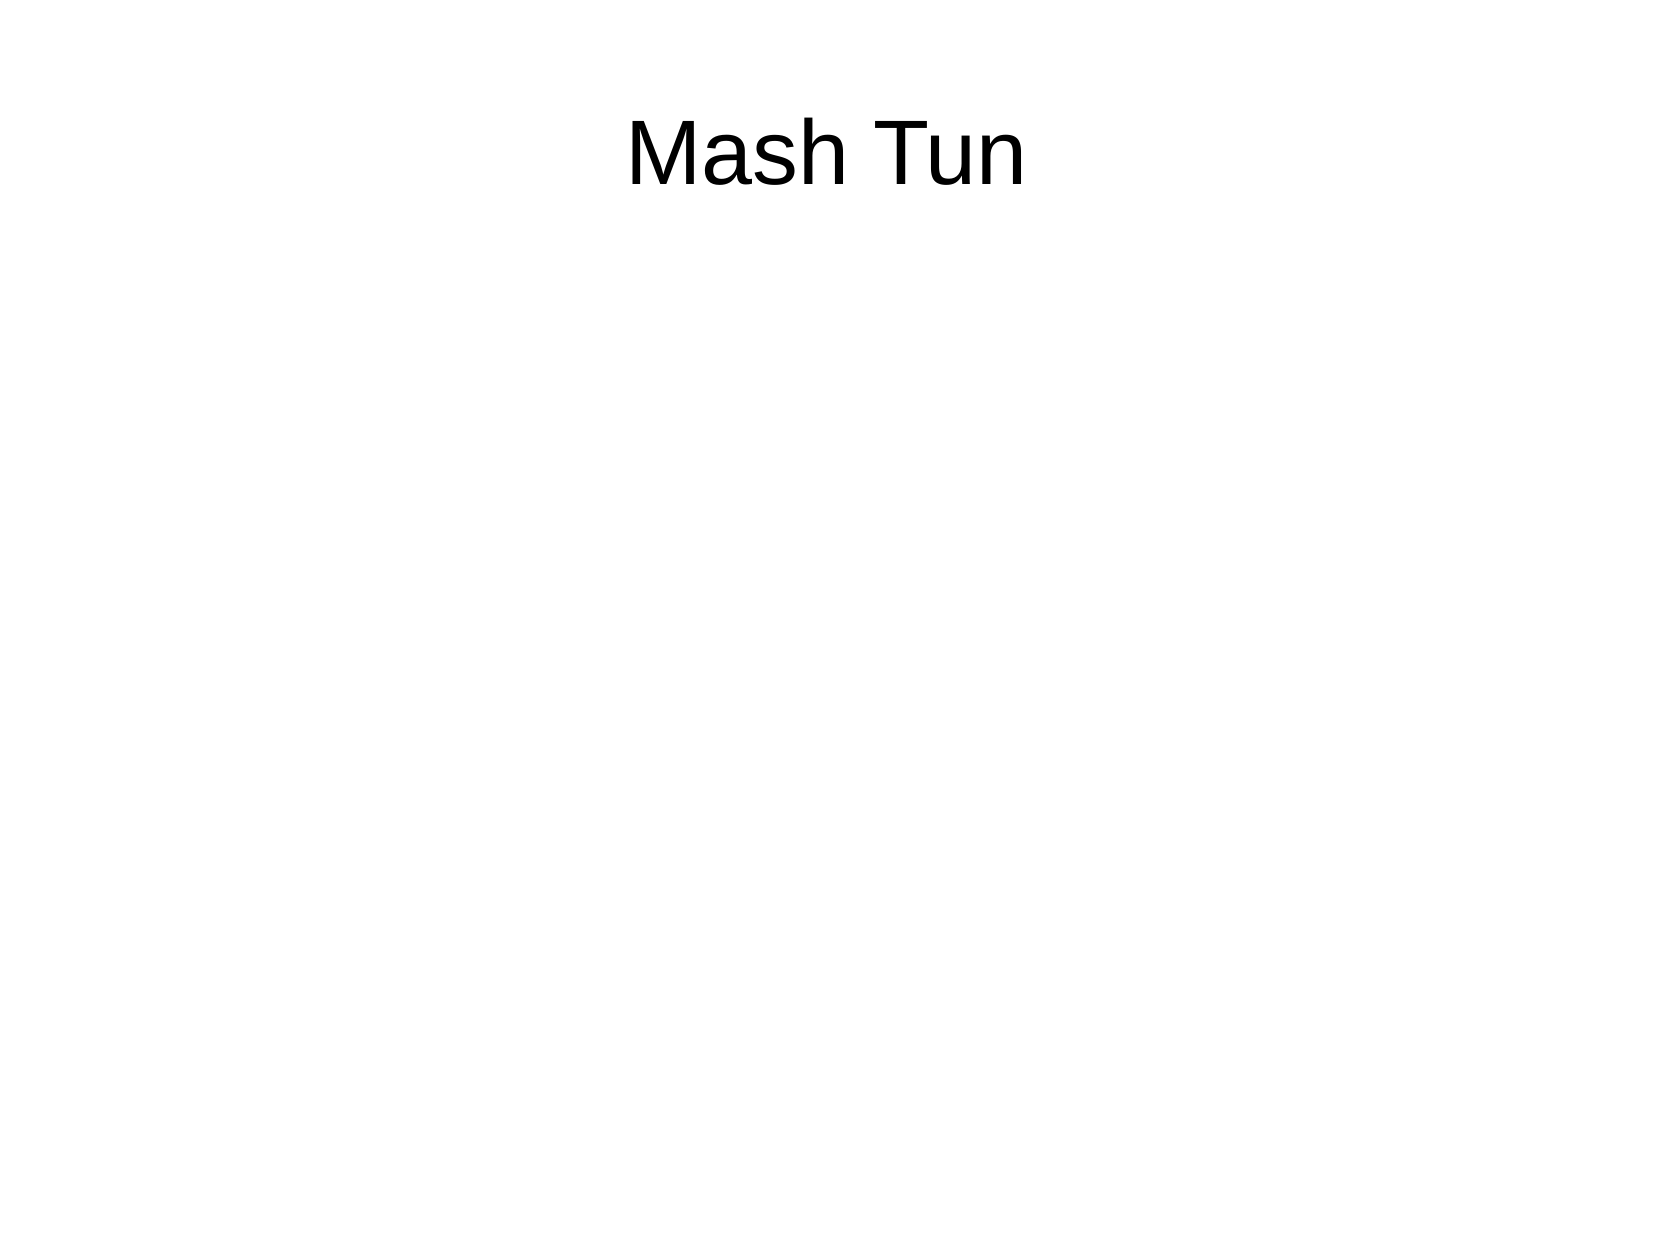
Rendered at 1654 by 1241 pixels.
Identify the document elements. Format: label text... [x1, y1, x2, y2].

title Mash Tun [82, 49, 1571, 257]
